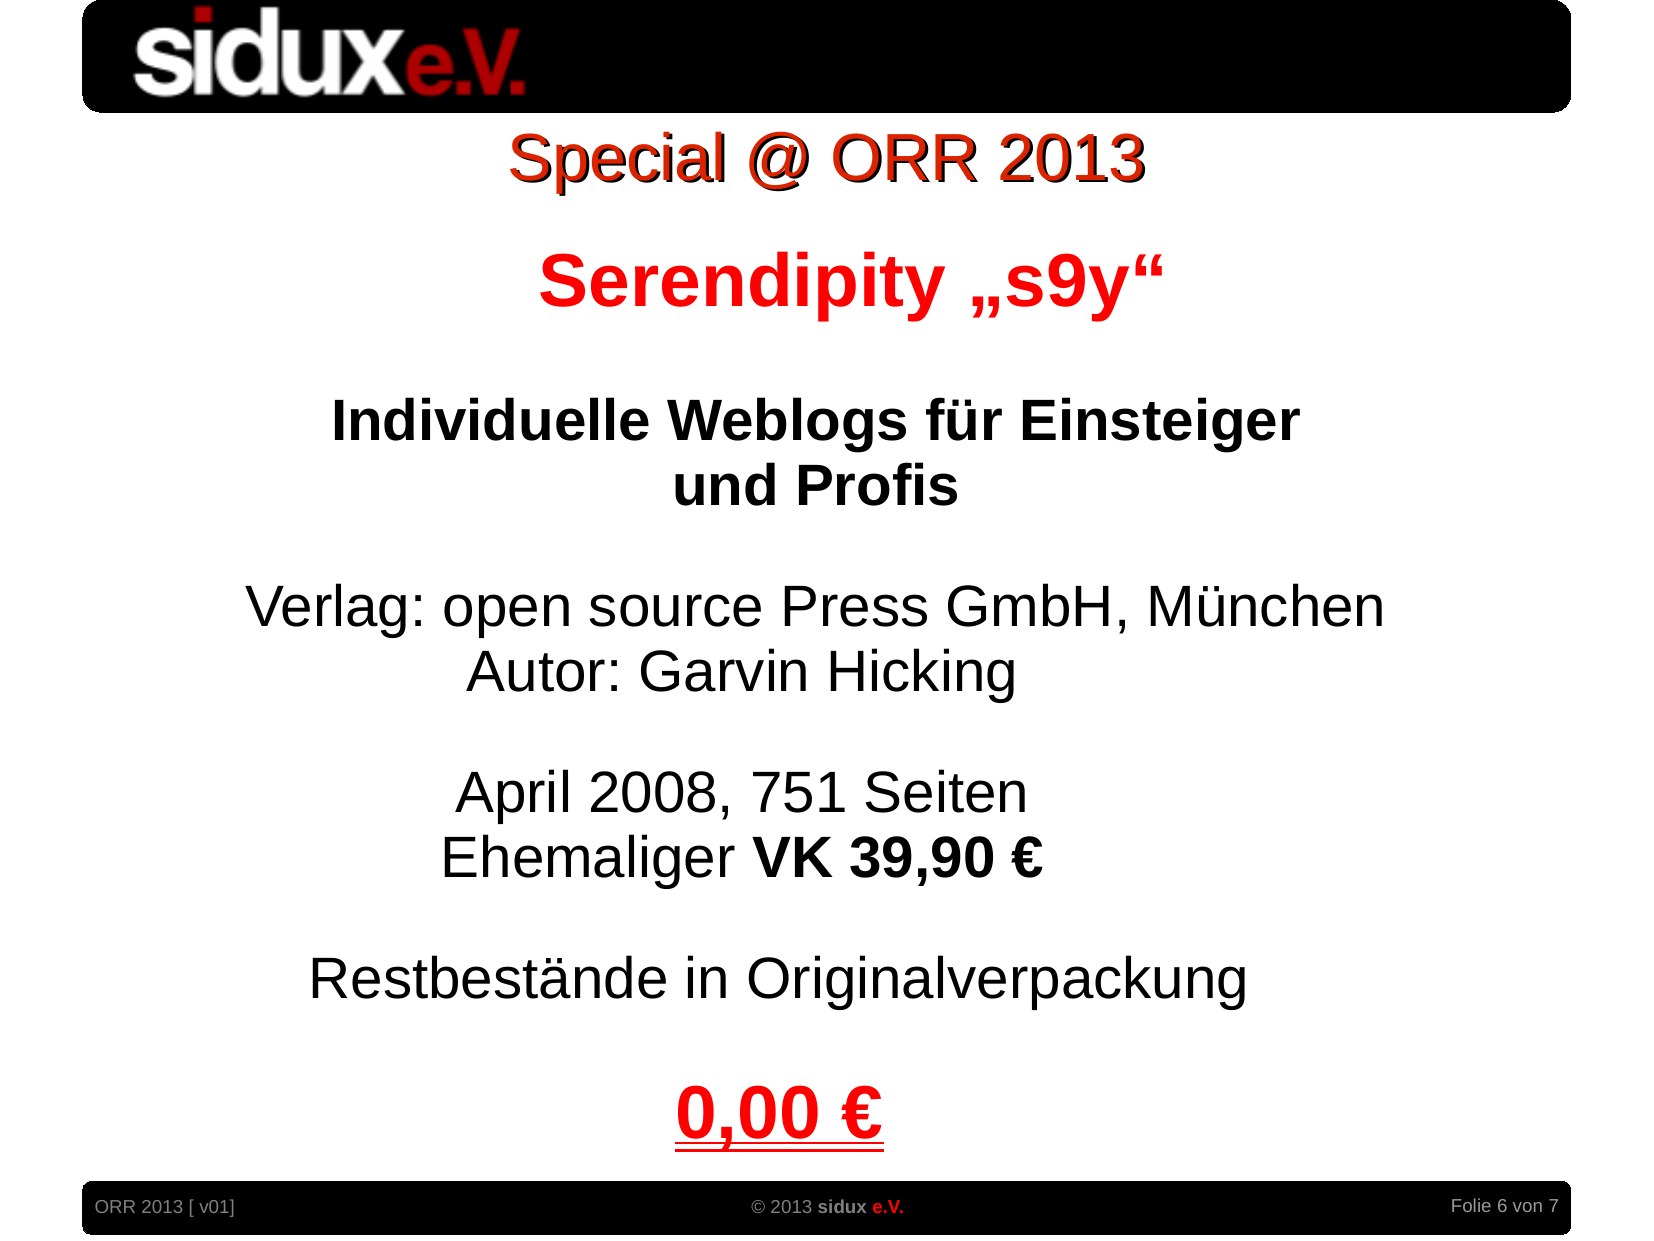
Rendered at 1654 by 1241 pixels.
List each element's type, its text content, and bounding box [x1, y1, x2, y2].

text_box Serendipity „s9y“ Individuelle Weblogs für Einsteiger und Profis Verlag: open source Press GmbH, München Autor: Garvin Hicking April 2008, 751 Seiten Ehemaliger VK 39,90 € Restbestände in Originalverpackung 0,00 € [82, 224, 1571, 1170]
text_box Special @ ORR 2013 [82, 112, 1571, 213]
picture [113, 0, 532, 110]
